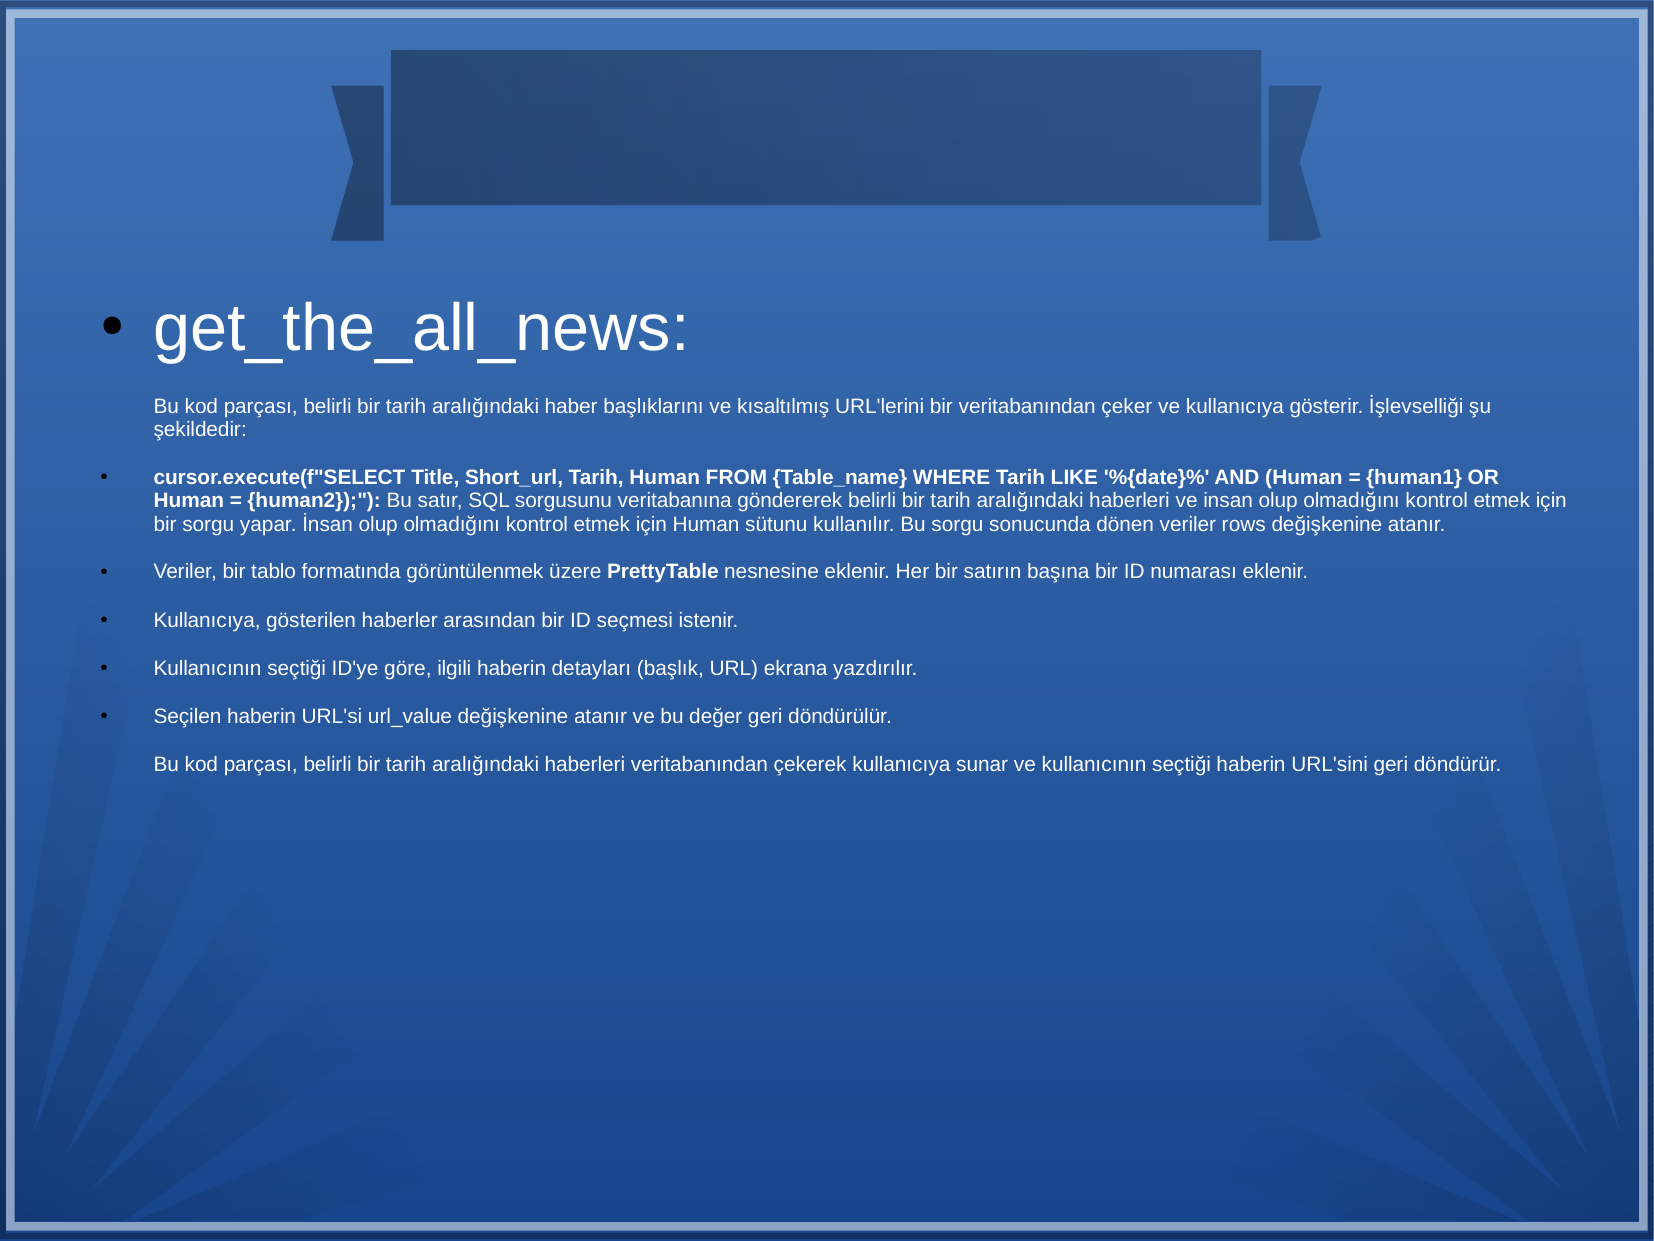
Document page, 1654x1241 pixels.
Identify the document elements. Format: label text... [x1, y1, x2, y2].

list get_the_all_news: Bu kod parçası, belirli bir tarih aralığındaki haber başlıklarını ve kısaltılmış URL'lerini bir veritabanından çeker ve kullanıcıya gösterir. İşlevselliği şu şekildedir: cursor.execute(f"SELECT Title, Short_url, Tarih, Human FROM {Table_name} WHERE Tarih LIKE '%{date}%' AND (Human = {human1} OR Human = {human2});"): Bu satır, SQL sorgusunu veritabanına göndererek belirli bir tarih aralığındaki haberleri ve insan olup olmadığını kontrol etmek için bir sorgu yapar. İnsan olup olmadığını kontrol etmek için Human sütunu kullanılır. Bu sorgu sonucunda dönen veriler rows değişkenine atanır. Veriler, bir tablo formatında görüntülenmek üzere PrettyTable nesnesine eklenir. Her bir satırın başına bir ID numarası eklenir. Kullanıcıya, gösterilen haberler arasından bir ID seçmesi istenir. Kullanıcının seçtiği ID'ye göre, ilgili haberin detayları (başlık, URL) ekrana yazdırılır. Seçilen haberin URL'si url_value değişkenine atanır ve bu değer geri döndürülür. Bu kod parçası, belirli bir tarih aralığındaki haberleri veritabanından çekerek kullanıcıya sunar ve kullanıcının seçtiği haberin URL'sini geri döndürür. [82, 290, 1571, 1010]
